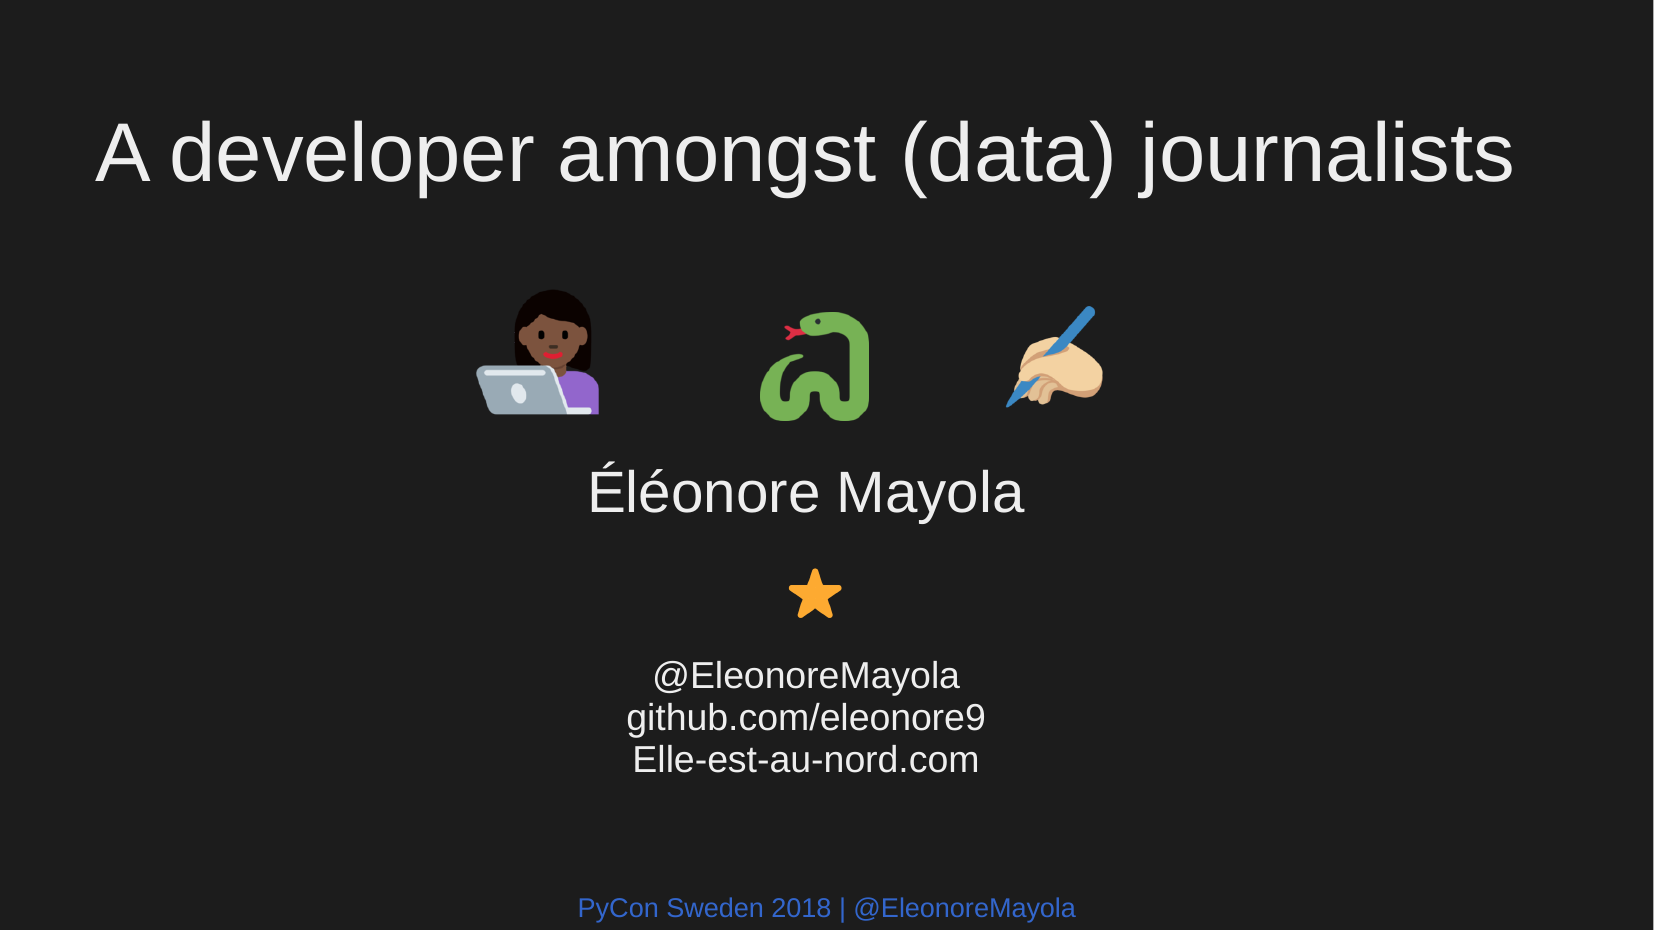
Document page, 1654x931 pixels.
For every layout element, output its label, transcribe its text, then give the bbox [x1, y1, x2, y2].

picture [1002, 306, 1105, 409]
picture [475, 288, 603, 415]
text_box A developer amongst (data) journalists Éléonore Mayola @EleonoreMayola github.com/eleonore9 Elle-est-au-nord.com [62, 105, 1551, 781]
text_box PyCon Sweden 2018 | @EleonoreMayola [460, 885, 1193, 931]
picture [760, 312, 869, 421]
picture [787, 565, 843, 620]
